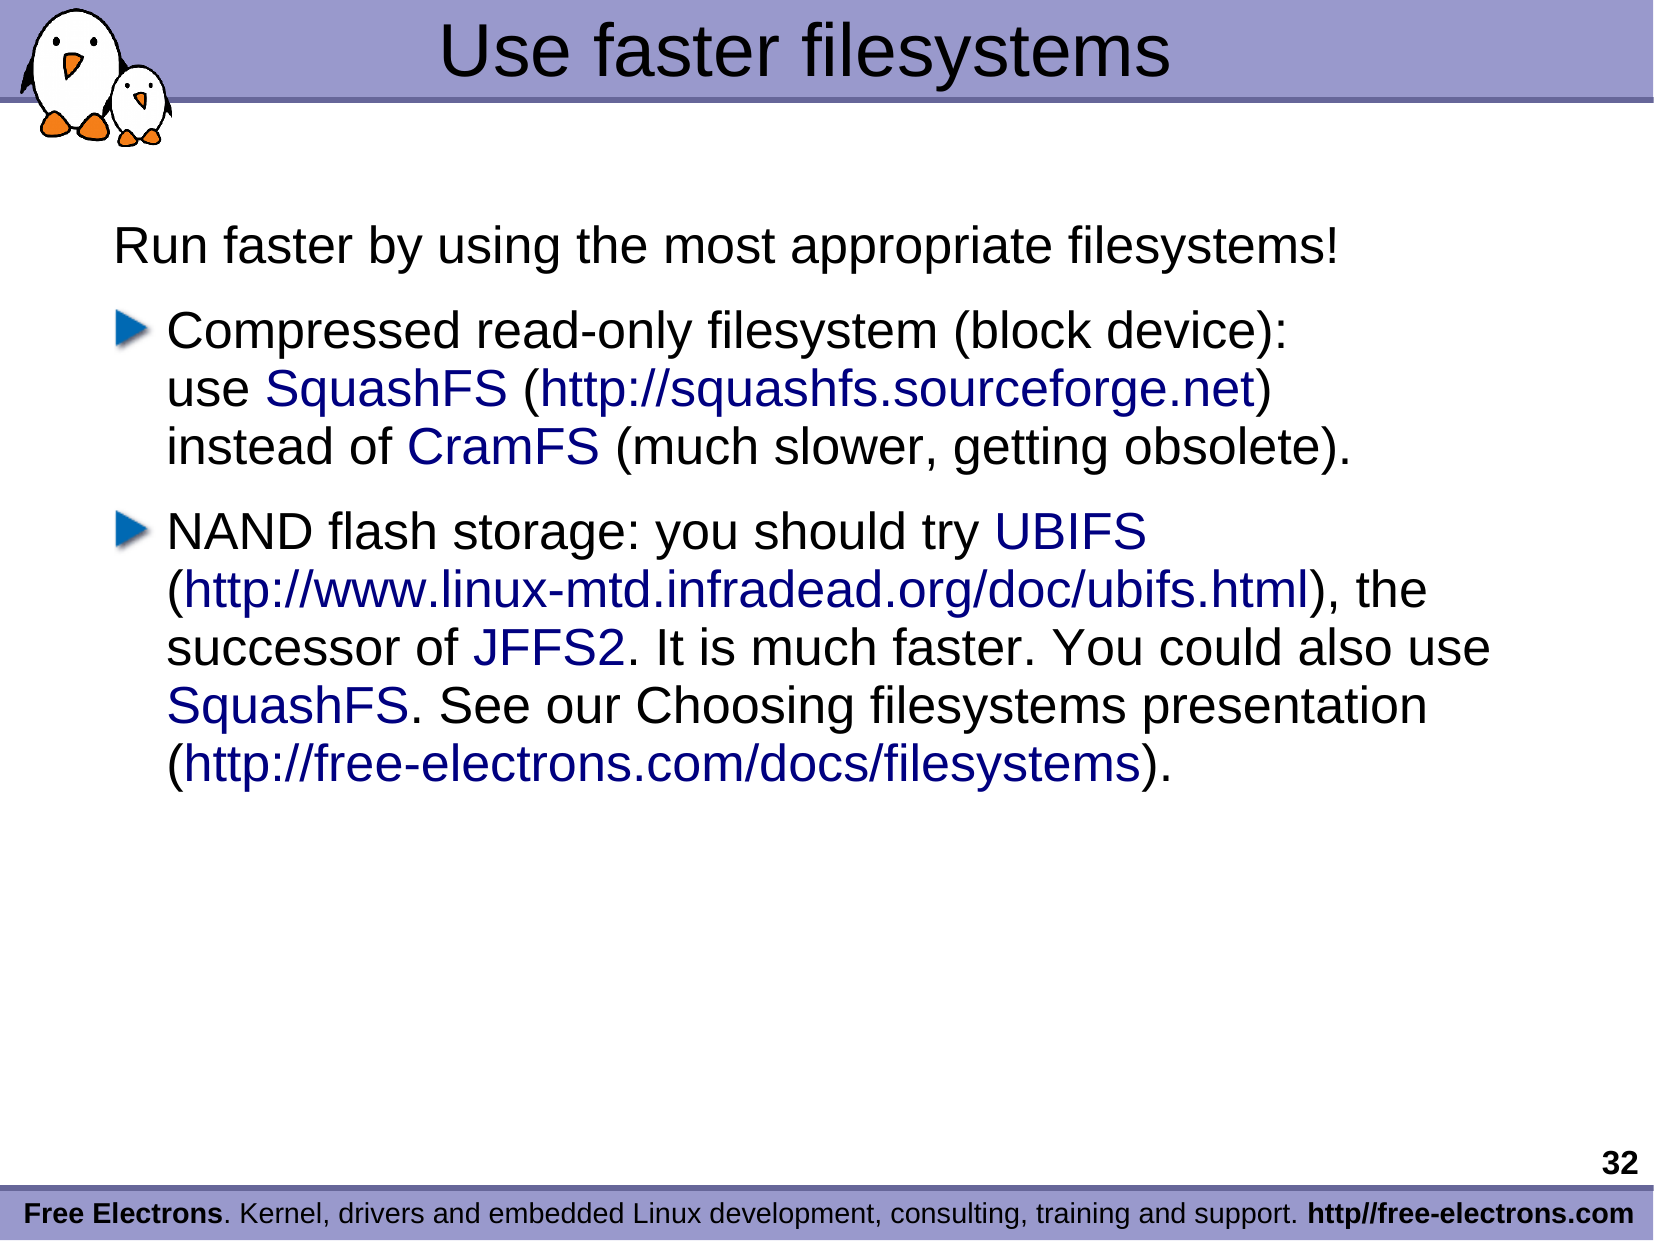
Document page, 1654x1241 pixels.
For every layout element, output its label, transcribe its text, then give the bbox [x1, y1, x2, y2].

title Use faster filesystems [60, 0, 1551, 100]
picture [20, 8, 172, 147]
list Run faster by using the most appropriate filesystems! Compressed read-only filesystem (block device): use SquashFS (http://squashfs.sourceforge.net) instead of CramFS (much slower, getting obsolete). NAND flash storage: you should try UBIFS (http://www.linux-mtd.infradead.org/doc/ubifs.html), the successor of JFFS2. It is much faster. You could also use SquashFS. See our Choosing filesystems presentation (http://free-electrons.com/docs/filesystems). [95, 216, 1508, 1066]
